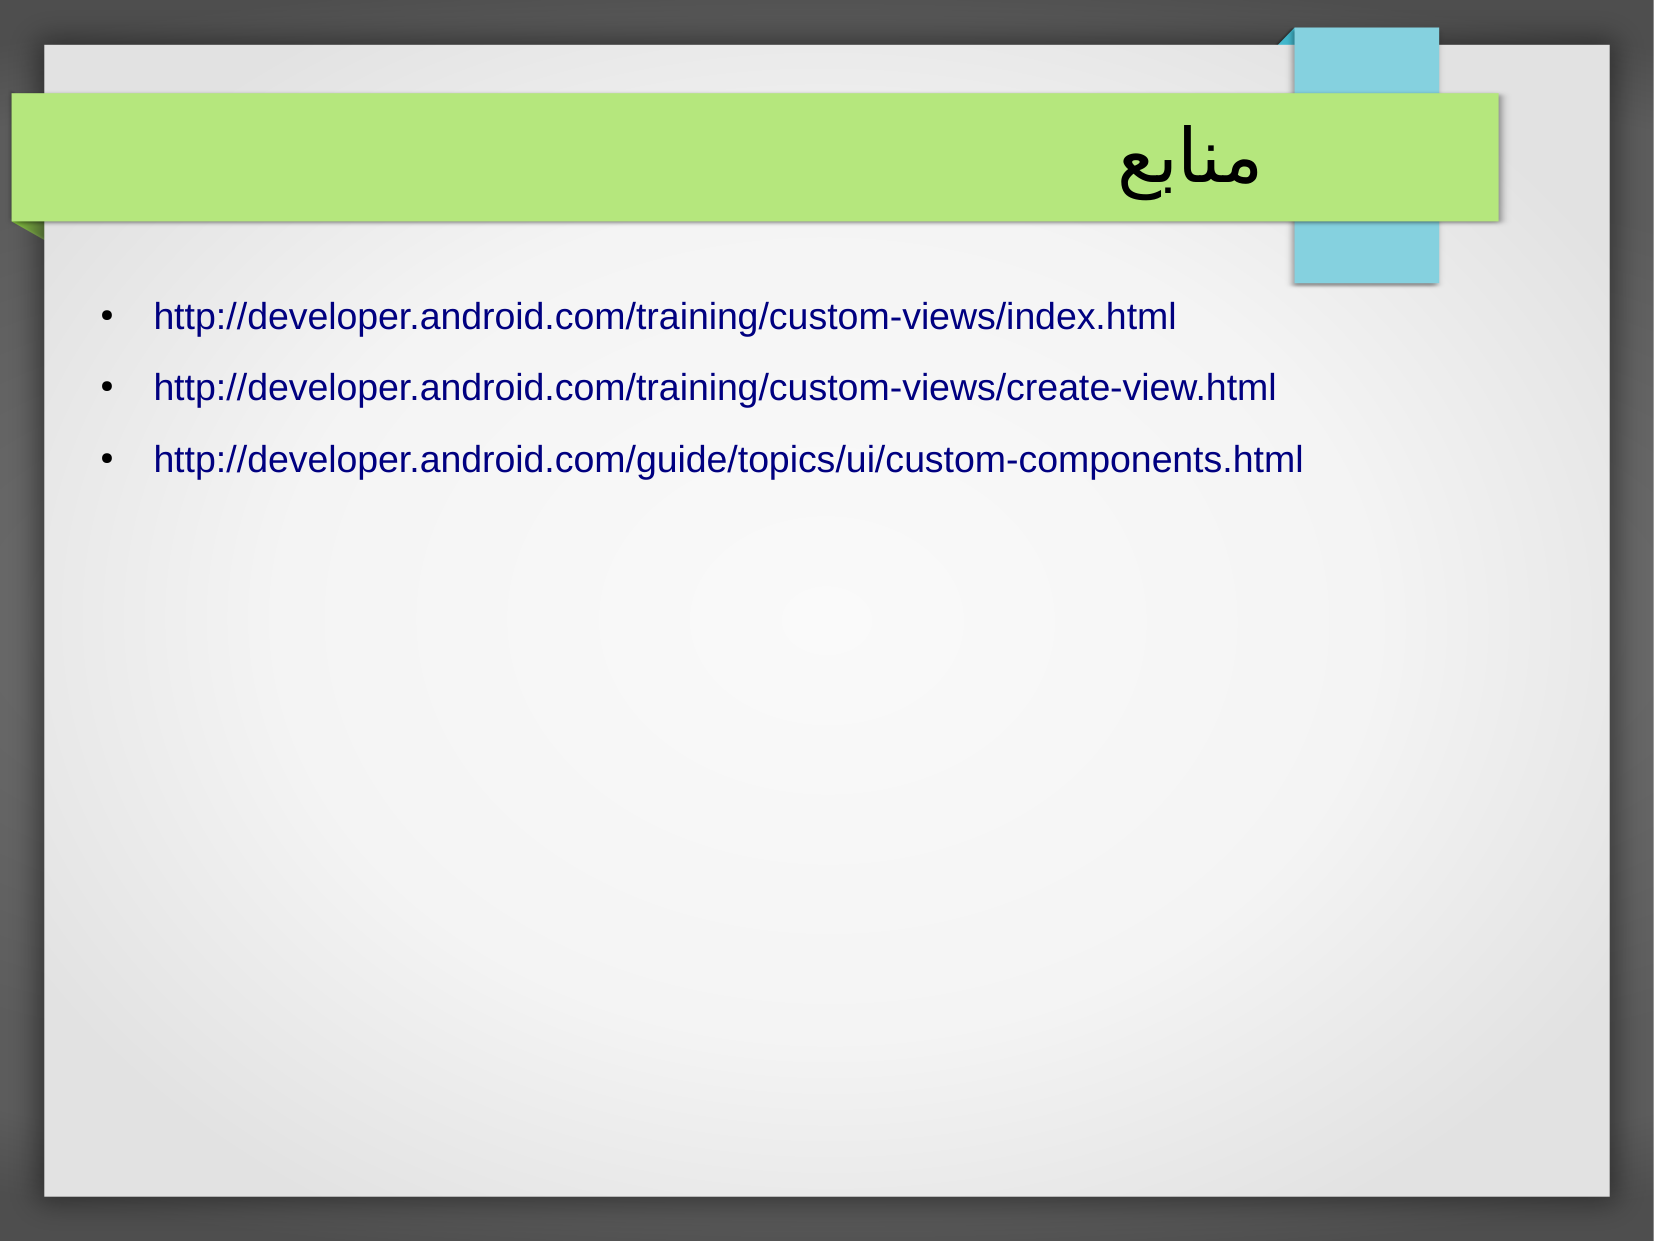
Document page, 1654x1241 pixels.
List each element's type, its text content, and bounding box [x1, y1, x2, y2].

list http://developer.android.com/training/custom-views/index.html http://developer.android.com/training/custom-views/create-view.html http://developer.android.com/guide/topics/ui/custom-components.html [82, 295, 1571, 1015]
picture [0, 0, 1654, 1241]
title منابع [82, 94, 1264, 213]
